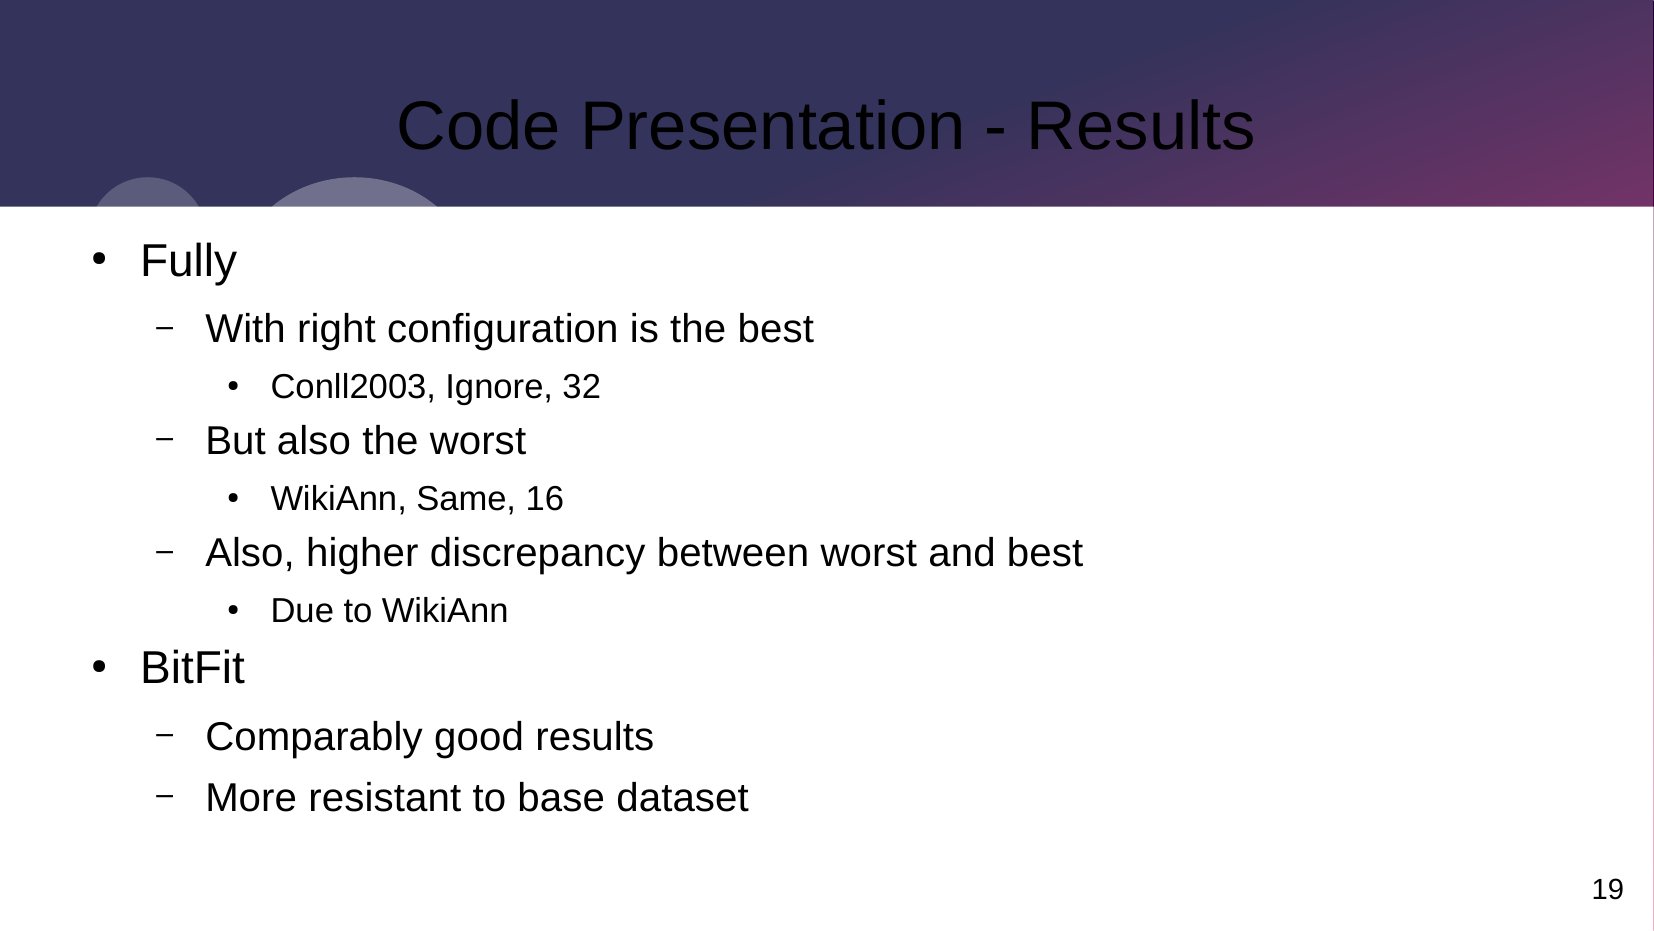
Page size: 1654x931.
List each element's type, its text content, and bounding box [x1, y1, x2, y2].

title Code Presentation - Results [88, 44, 1565, 207]
list Fully With right configuration is the best Conll2003, Ignore, 32 But also the worst WikiAnn, Same, 16 Also, higher discrepancy between worst and best Due to WikiAnn BitFit Comparably good results More resistant to base dataset [75, 234, 1552, 826]
